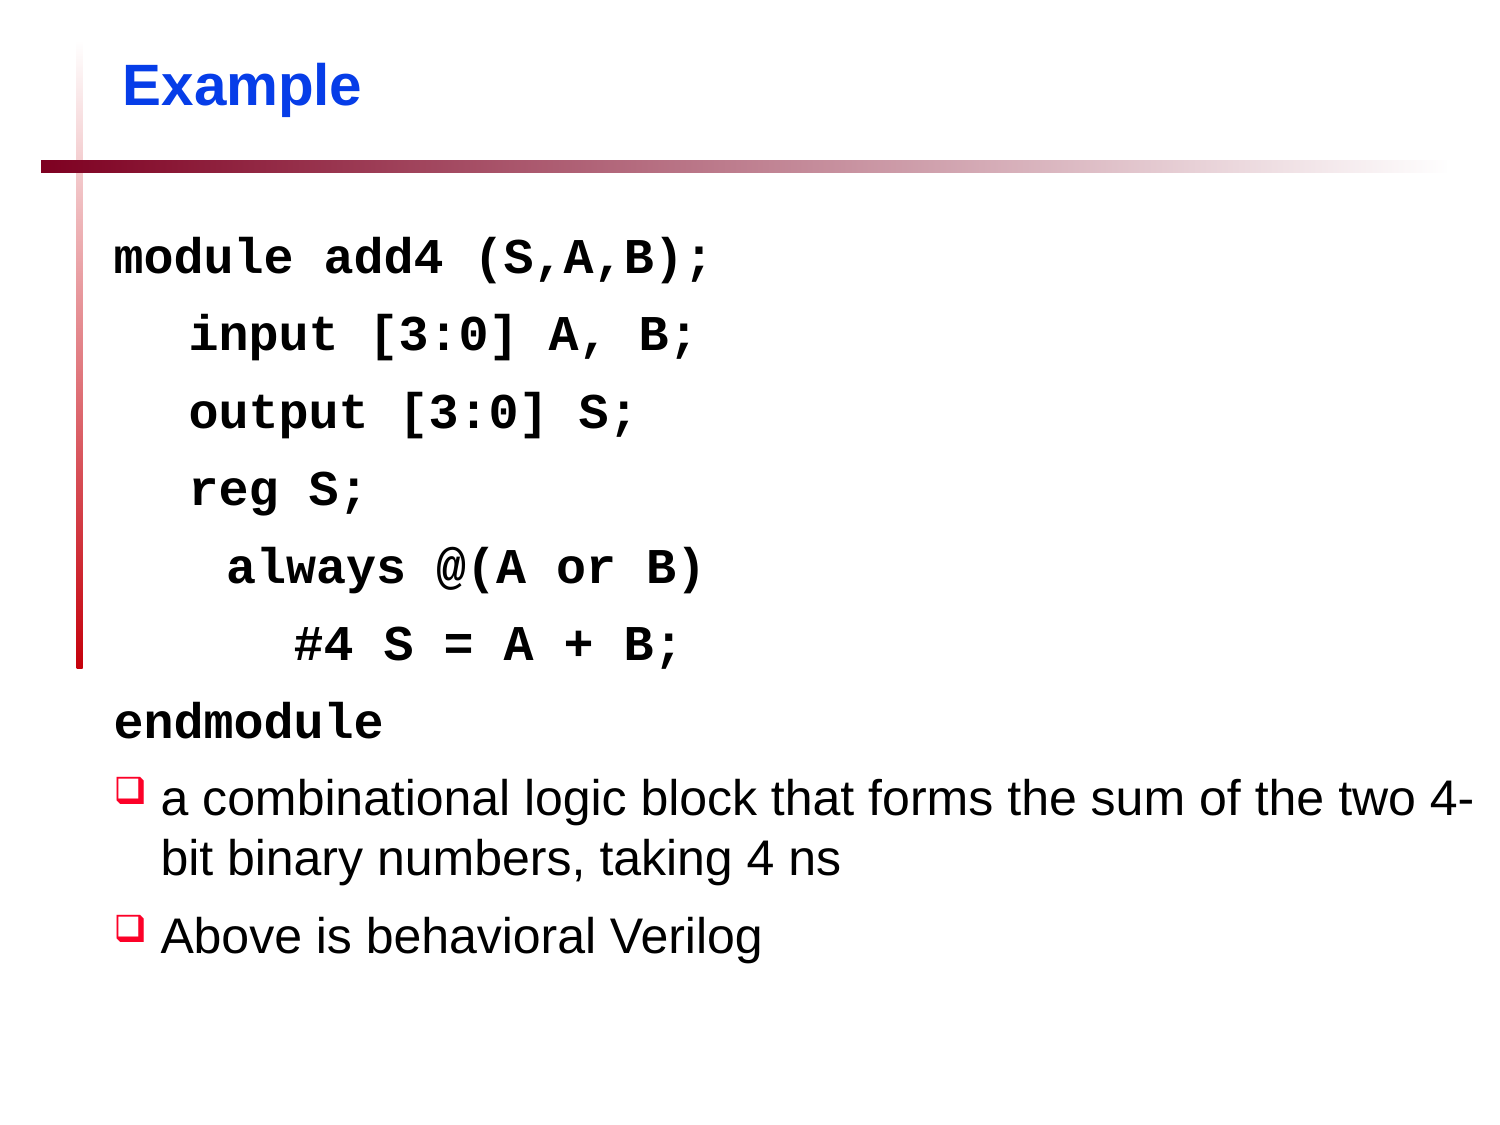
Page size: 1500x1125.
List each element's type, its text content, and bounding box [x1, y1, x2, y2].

list module add4 (S,A,B); input [3:0] A, B; output [3:0] S; reg S; always @(A or B) #4 S = A + B; endmodule a combinational logic block that forms the sum of the two 4-bit binary numbers, taking 4 ns Above is behavioral Verilog [103, 219, 1500, 968]
title Example [112, 43, 1400, 219]
